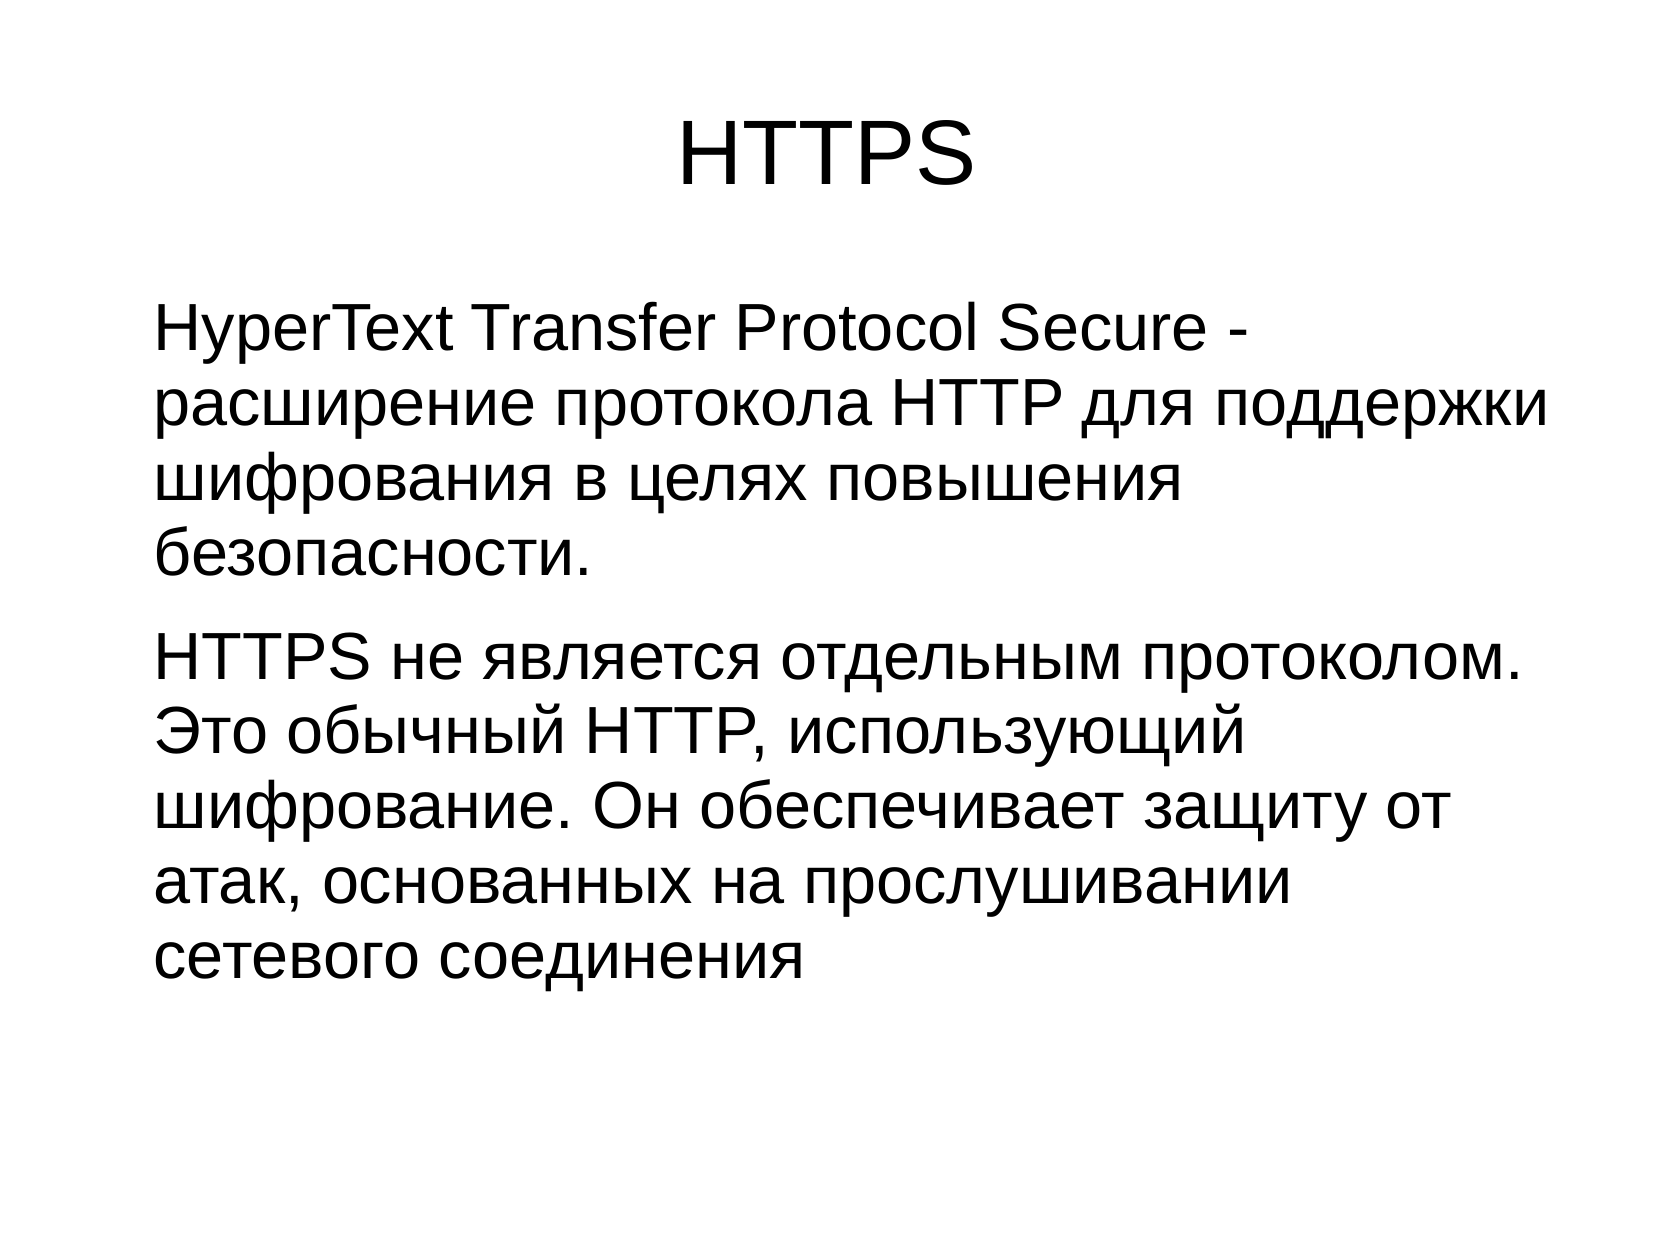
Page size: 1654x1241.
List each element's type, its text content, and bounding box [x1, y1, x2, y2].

list HyperText Transfer Protocol Secure - расширение протокола HTTP для поддержки шифрования в целях повышения безопасности. HTTPS не является отдельным протоколом. Это обычный HTTP, использующий шифрование. Он обеспечивает защиту от атак, основанных на прослушивании сетевого соединения [82, 290, 1571, 1109]
title HTTPS [82, 49, 1571, 257]
